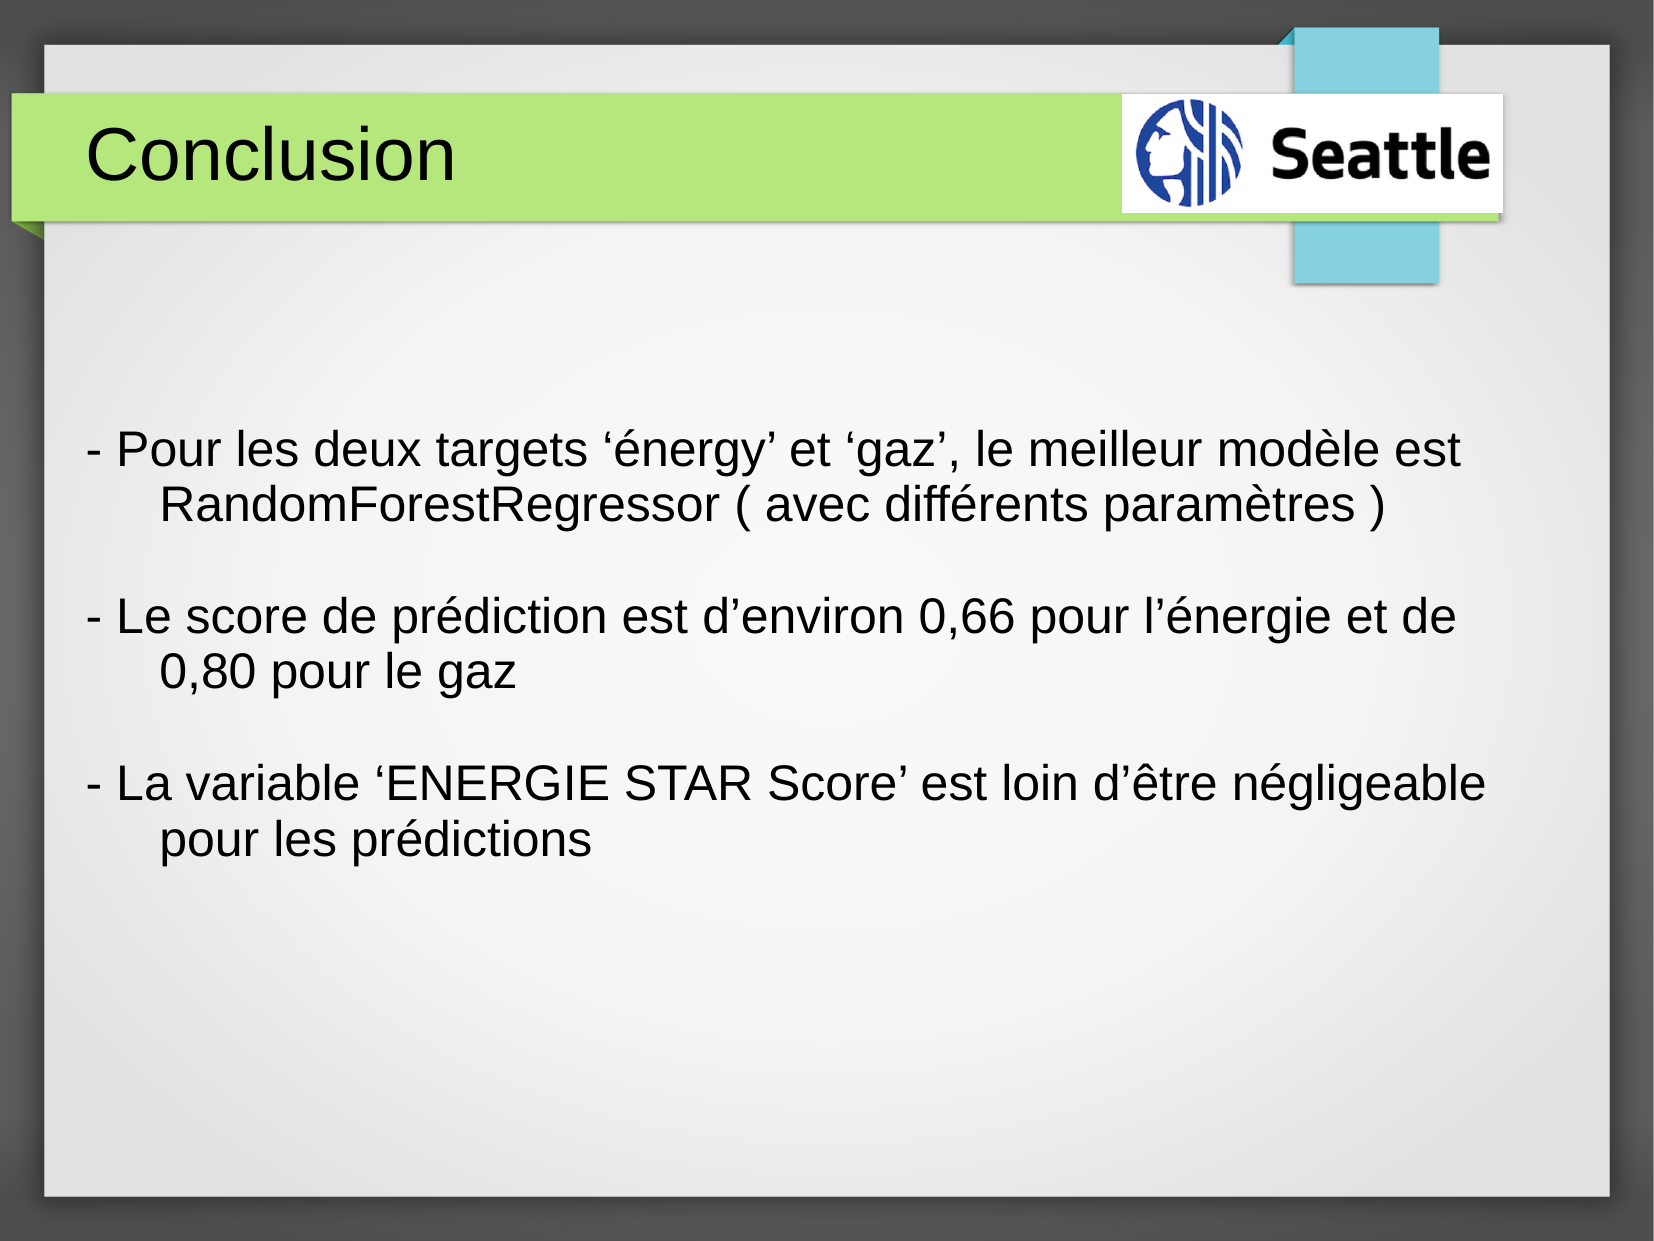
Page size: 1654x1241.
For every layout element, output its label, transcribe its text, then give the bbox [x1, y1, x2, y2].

text_box - Pour les deux targets ‘énergy’ et ‘gaz’, le meilleur modèle est RandomForestRegressor ( avec différents paramètres ) - Le score de prédiction est d’environ 0,66 pour l’énergie et de 0,80 pour le gaz - La variable ‘ENERGIE STAR Score’ est loin d’être négligeable pour les prédictions [70, 413, 1571, 1004]
title Conclusion [23, 95, 1205, 214]
picture [0, 0, 1654, 1241]
